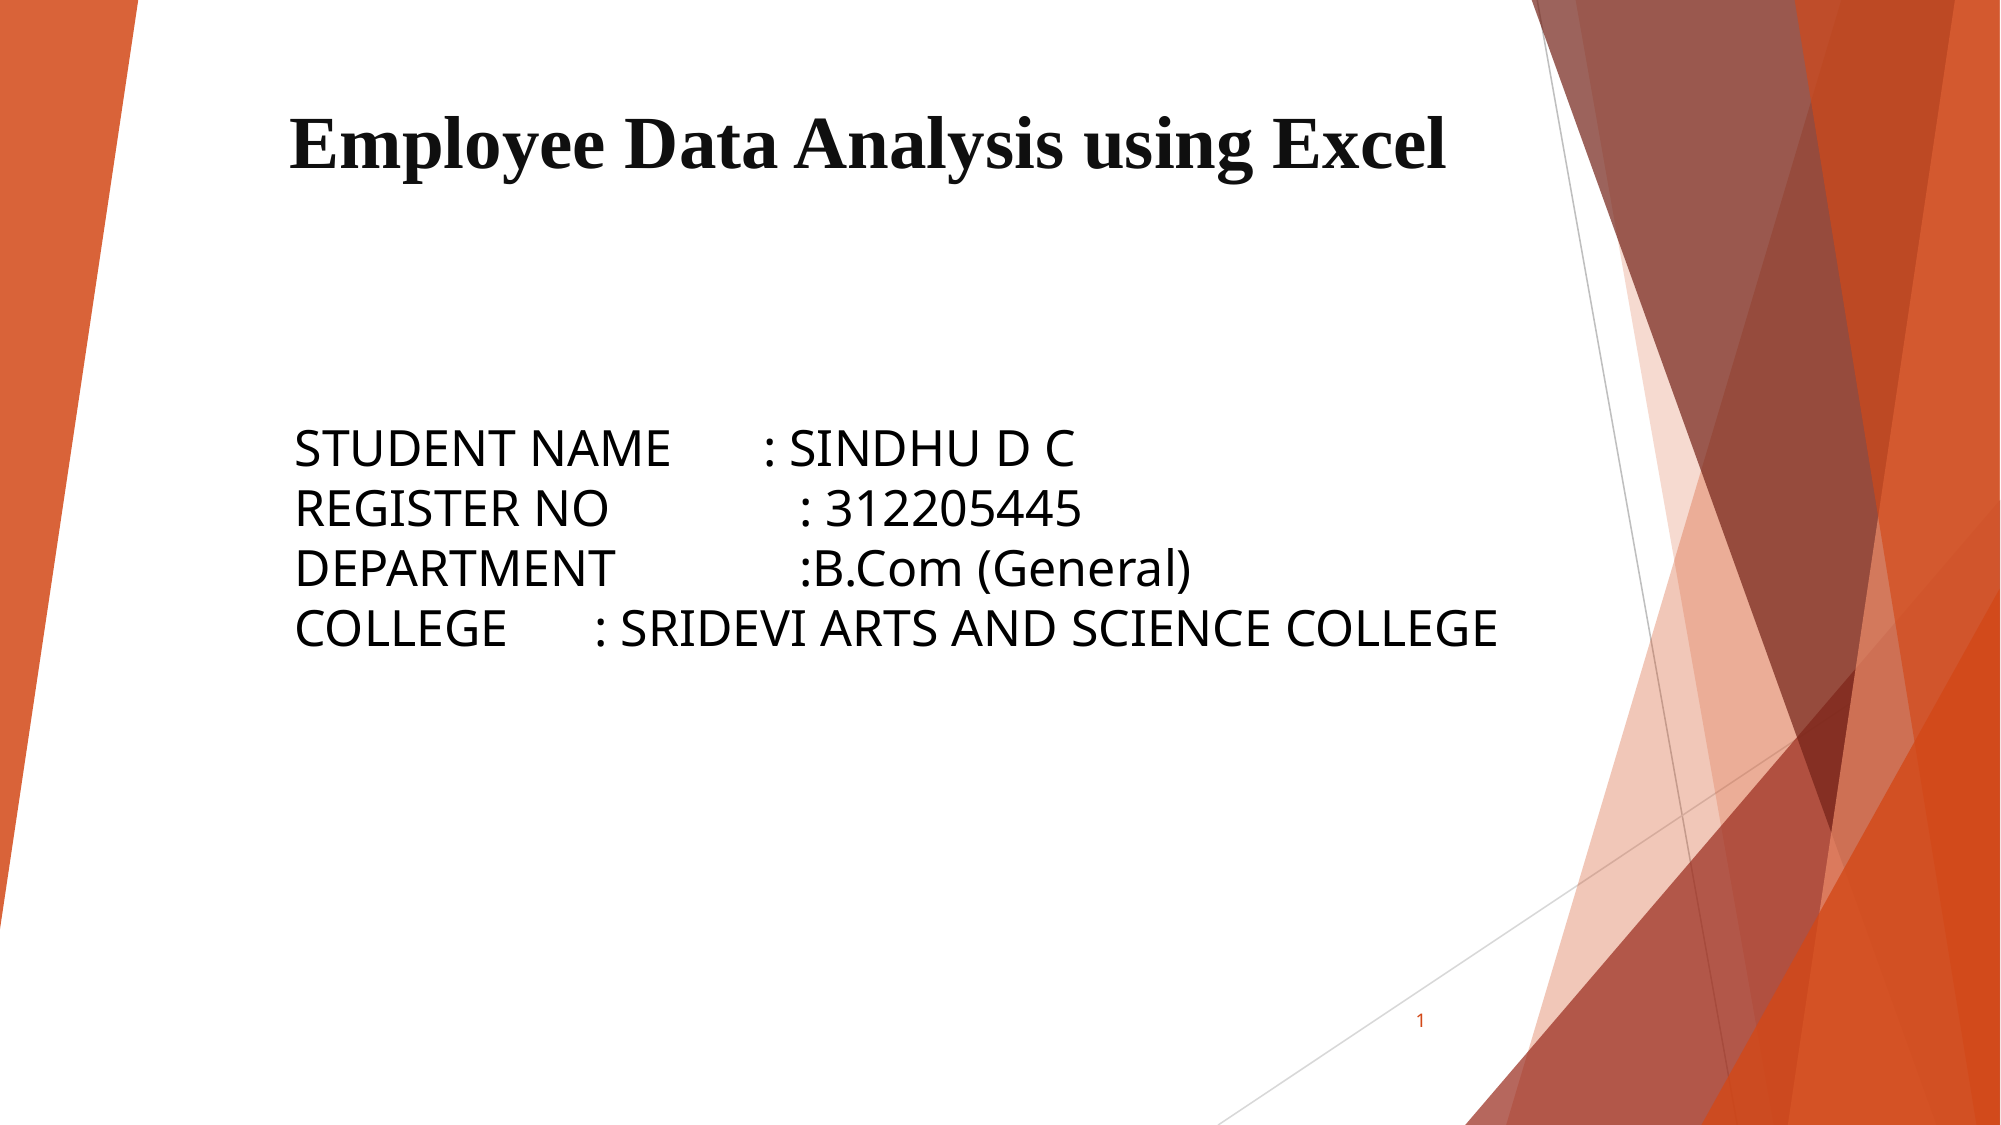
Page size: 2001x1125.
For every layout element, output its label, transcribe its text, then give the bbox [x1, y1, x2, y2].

text_box STUDENT NAME : SINDHU D C REGISTER NO : 312205445 DEPARTMENT :B.Com (General) COLLEGE : SRIDEVI ARTS AND SCIENCE COLLEGE [280, 409, 2000, 724]
title Employee Data Analysis using Excel [0, 93, 1522, 454]
slide_number 1 [1409, 1010, 1522, 1032]
